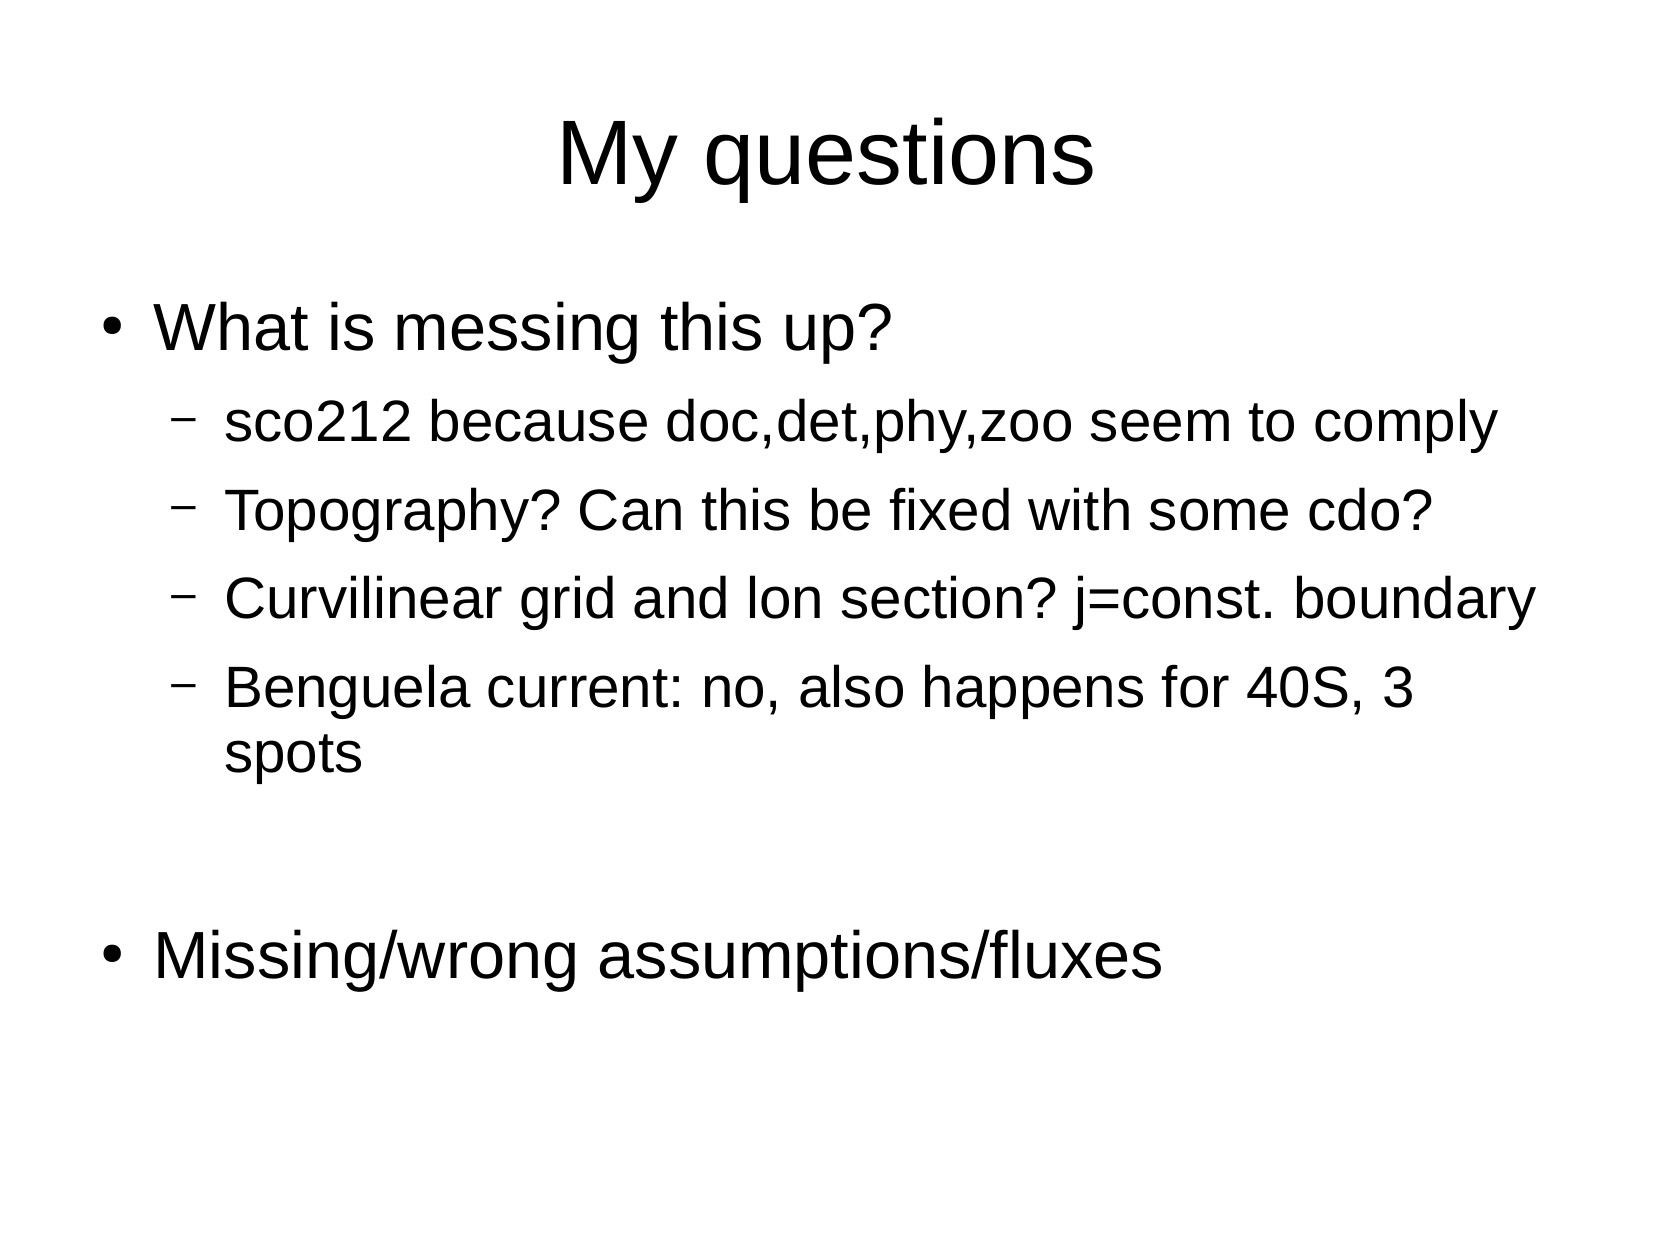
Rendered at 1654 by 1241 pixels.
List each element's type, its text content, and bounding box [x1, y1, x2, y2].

list What is messing this up? sco212 because doc,det,phy,zoo seem to comply Topography? Can this be fixed with some cdo? Curvilinear grid and lon section? j=const. boundary Benguela current: no, also happens for 40S, 3 spots Missing/wrong assumptions/fluxes [82, 290, 1571, 1010]
title My questions [82, 49, 1571, 257]
